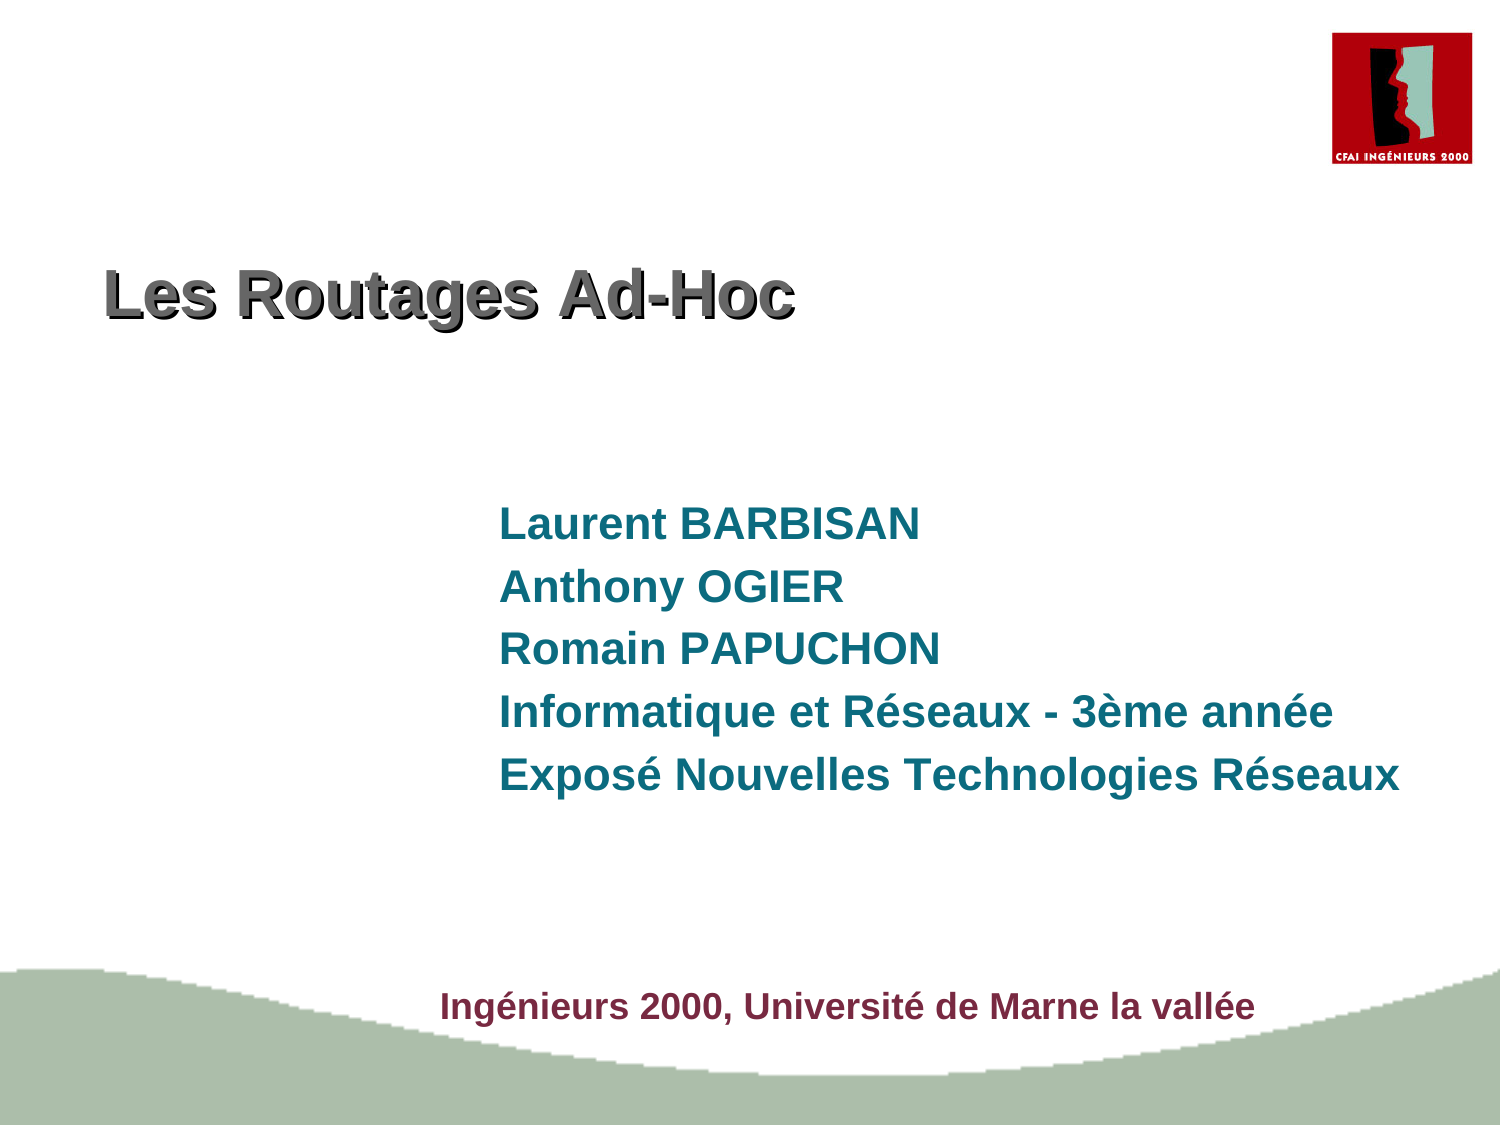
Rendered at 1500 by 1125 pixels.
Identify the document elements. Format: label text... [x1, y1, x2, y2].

picture [1328, 29, 1477, 166]
subtitle Laurent BARBISAN Anthony OGIER Romain PAPUCHON Informatique et Réseaux - 3ème année Exposé Nouvelles Technologies Réseaux [484, 490, 1430, 813]
title Les Routages Ad-Hoc [87, 261, 1363, 352]
picture [0, 887, 1500, 1125]
